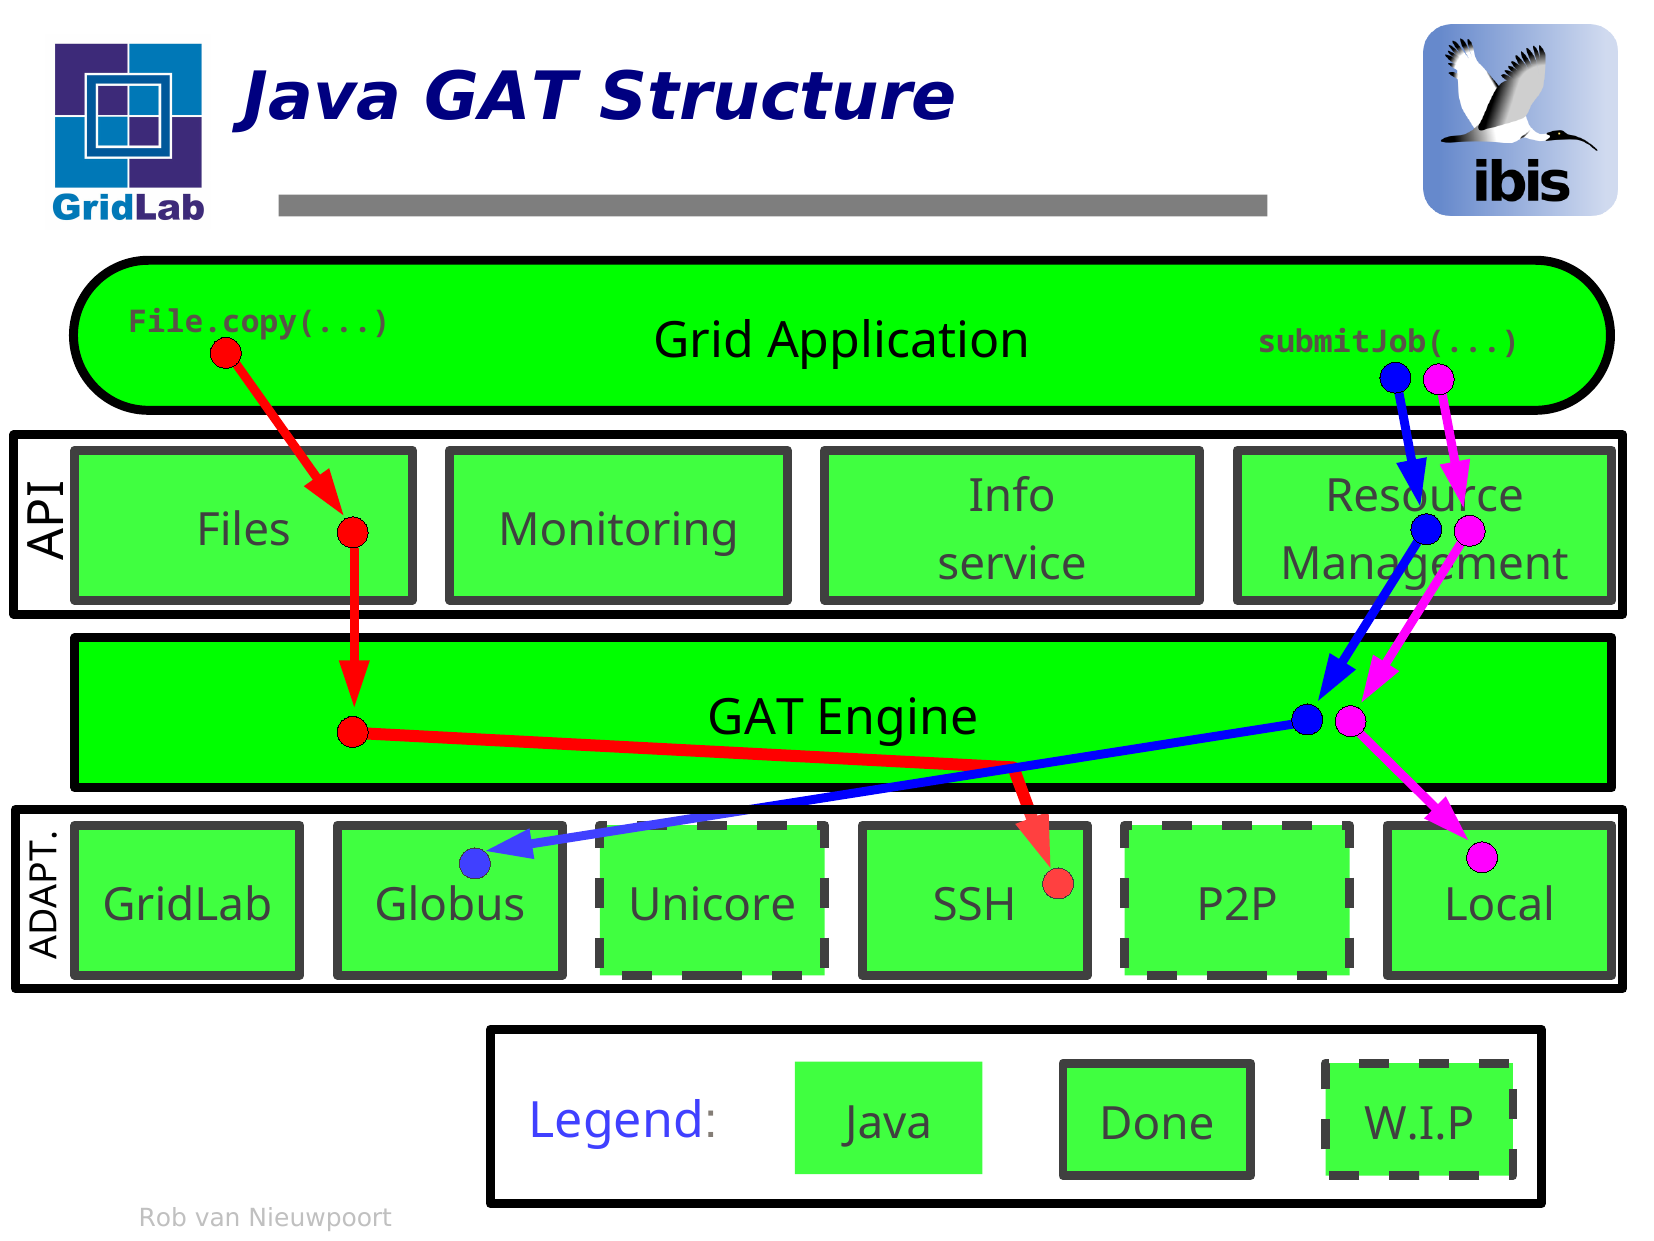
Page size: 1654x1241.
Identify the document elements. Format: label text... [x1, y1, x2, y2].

text_box API [4, 431, 76, 610]
title Java GAT Structure [243, 0, 1280, 187]
text_box [1379, 362, 1411, 394]
text_box [15, 809, 1623, 989]
text_box Grid Application [73, 260, 1611, 411]
text_box [1423, 363, 1455, 395]
text_box [1335, 705, 1367, 737]
text_box submitJob(...) [1257, 315, 1521, 352]
picture [45, 34, 211, 230]
text_box [210, 337, 242, 369]
text_box [13, 434, 1623, 615]
picture [1423, 24, 1618, 216]
text_box [337, 716, 369, 748]
text_box GAT Engine [74, 637, 1612, 788]
text_box [1291, 703, 1323, 735]
text_box [490, 1029, 1542, 1204]
text_box File.copy(...) [128, 295, 392, 332]
text_box ADAPT. [12, 806, 83, 985]
